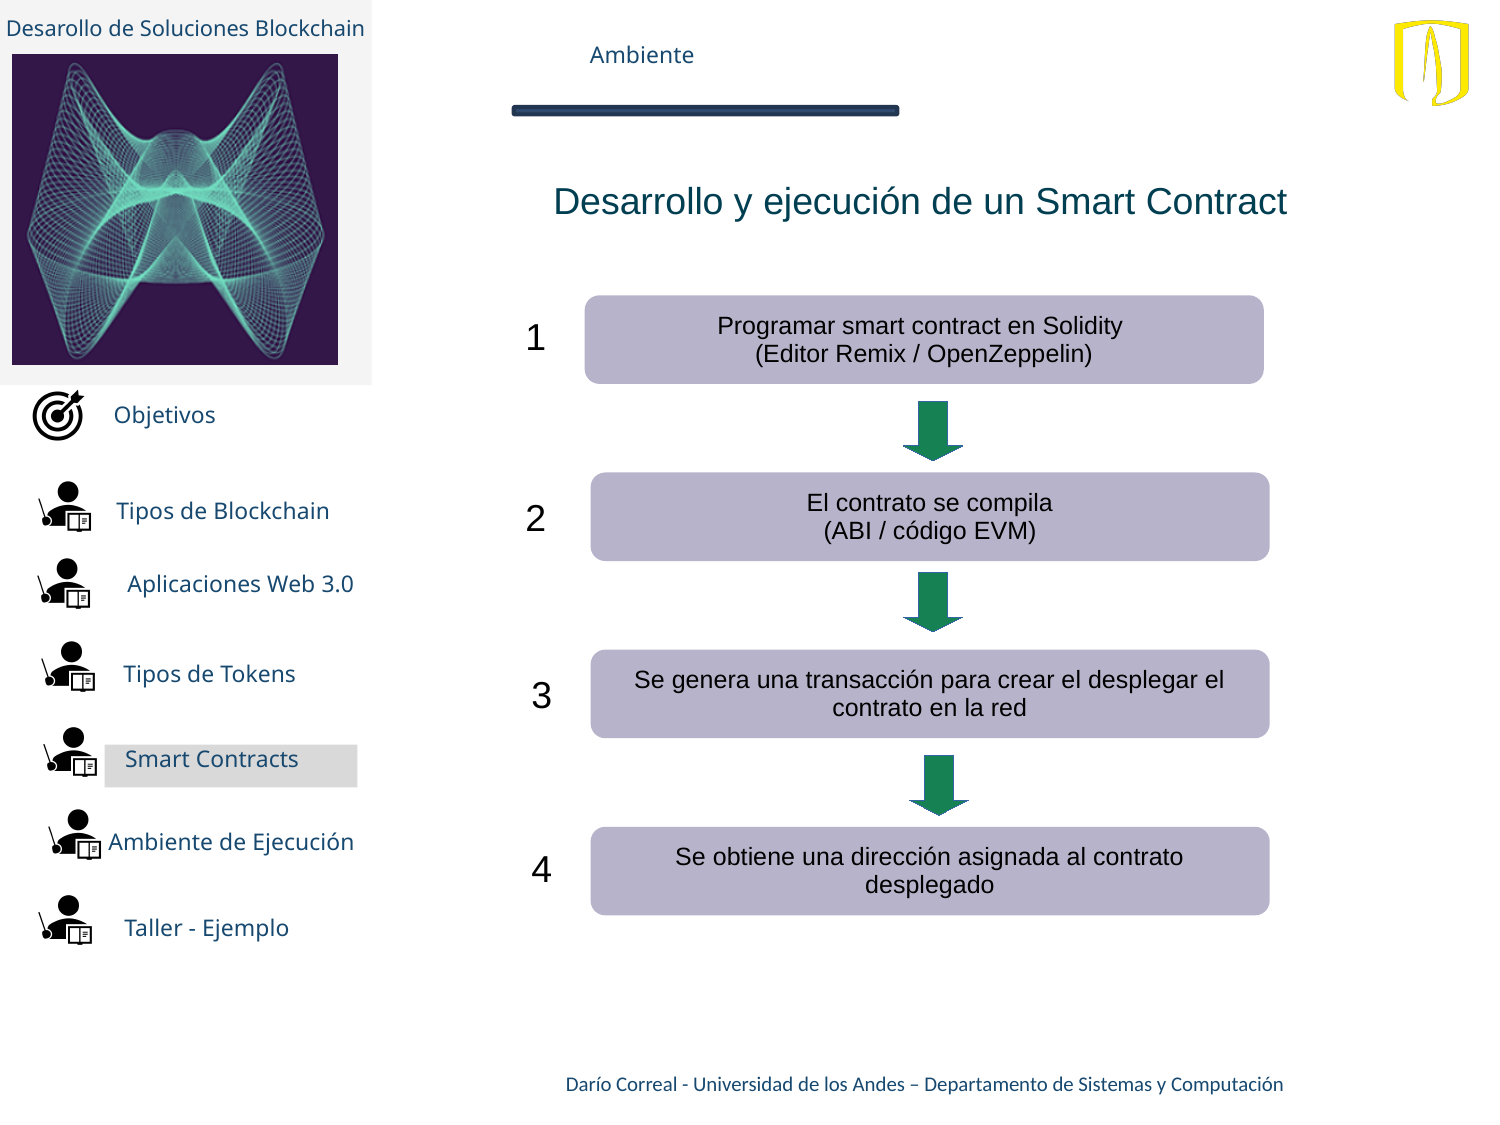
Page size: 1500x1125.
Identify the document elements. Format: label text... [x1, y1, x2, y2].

text_box 1 [510, 309, 562, 367]
text_box 3 [516, 667, 567, 725]
picture [40, 632, 103, 695]
text_box 2 [510, 490, 562, 547]
picture [1387, 19, 1476, 107]
text_box 4 [516, 840, 567, 898]
picture [12, 54, 338, 365]
text_box El contrato se compila (ABI / código EVM) [590, 472, 1270, 562]
picture [42, 718, 105, 780]
text_box Tipos de Tokens [108, 652, 312, 695]
text_box [903, 401, 963, 461]
text_box Ambiente [575, 32, 710, 76]
list Desarrollo y ejecución de un Smart Contract [553, 177, 1300, 233]
picture [36, 549, 98, 612]
text_box Programar smart contract en Solidity (Editor Remix / OpenZeppelin) [584, 295, 1264, 384]
picture [47, 800, 109, 863]
text_box [513, 107, 898, 115]
text_box [909, 755, 969, 816]
text_box Objetivos [98, 393, 231, 437]
text_box Darío Correal - Universidad de los Andes – Departamento de Sistemas y Computación [551, 1062, 1300, 1103]
text_box [104, 744, 358, 788]
picture [37, 472, 99, 535]
picture [37, 886, 100, 948]
text_box Se obtiene una dirección asignada al contrato desplegado [590, 826, 1270, 916]
text_box Smart Contracts [110, 737, 314, 781]
text_box [903, 572, 963, 632]
text_box Taller - Ejemplo [109, 905, 305, 949]
text_box Aplicaciones Web 3.0 [112, 562, 370, 605]
text_box Se genera una transacción para crear el desplegar el contrato en la red [590, 649, 1270, 739]
text_box Ambiente de Ejecución [63, 820, 370, 863]
text_box Tipos de Blockchain [101, 489, 346, 532]
picture [27, 384, 90, 446]
